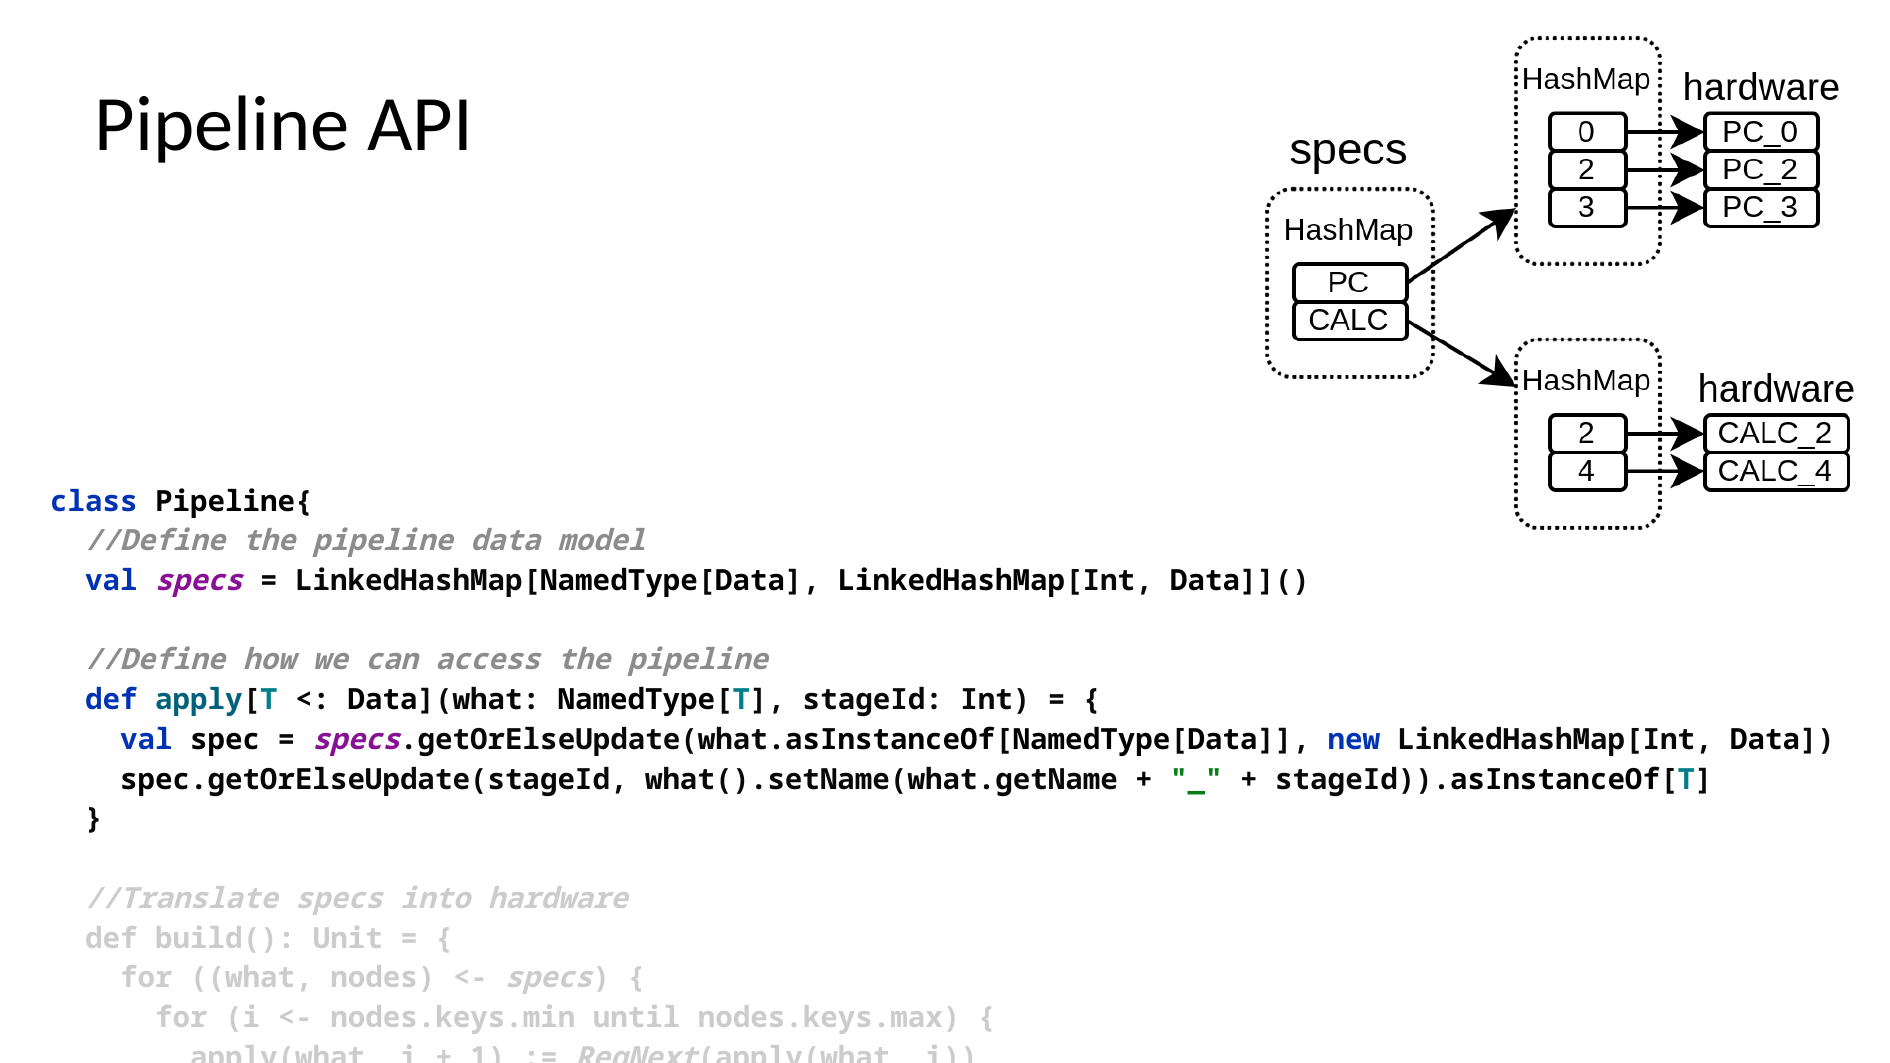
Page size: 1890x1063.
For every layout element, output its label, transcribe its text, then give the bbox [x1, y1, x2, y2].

title Pipeline API [94, 42, 1197, 220]
picture [1197, 0, 1890, 567]
text_box class Pipeline{ //Define the pipeline data model val specs = LinkedHashMap[NamedType[Data], LinkedHashMap[Int, Data]]() //Define how we can access the pipeline def apply[T <: Data](what: NamedType[T], stageId: Int) = { val spec = specs.getOrElseUpdate(what.asInstanceOf[NamedType[Data]], new LinkedHashMap[Int, Data]) spec.getOrElseUpdate(stageId, what().setName(what.getName + "_" + stageId)).asInstanceOf[T] } //Translate specs into hardware def build(): Unit = { for ((what, nodes) <- specs) { for (i <- nodes.keys.min until nodes.keys.max) { apply(what, i + 1) := RegNext(apply(what, i)) } } } } [35, 472, 1890, 1063]
